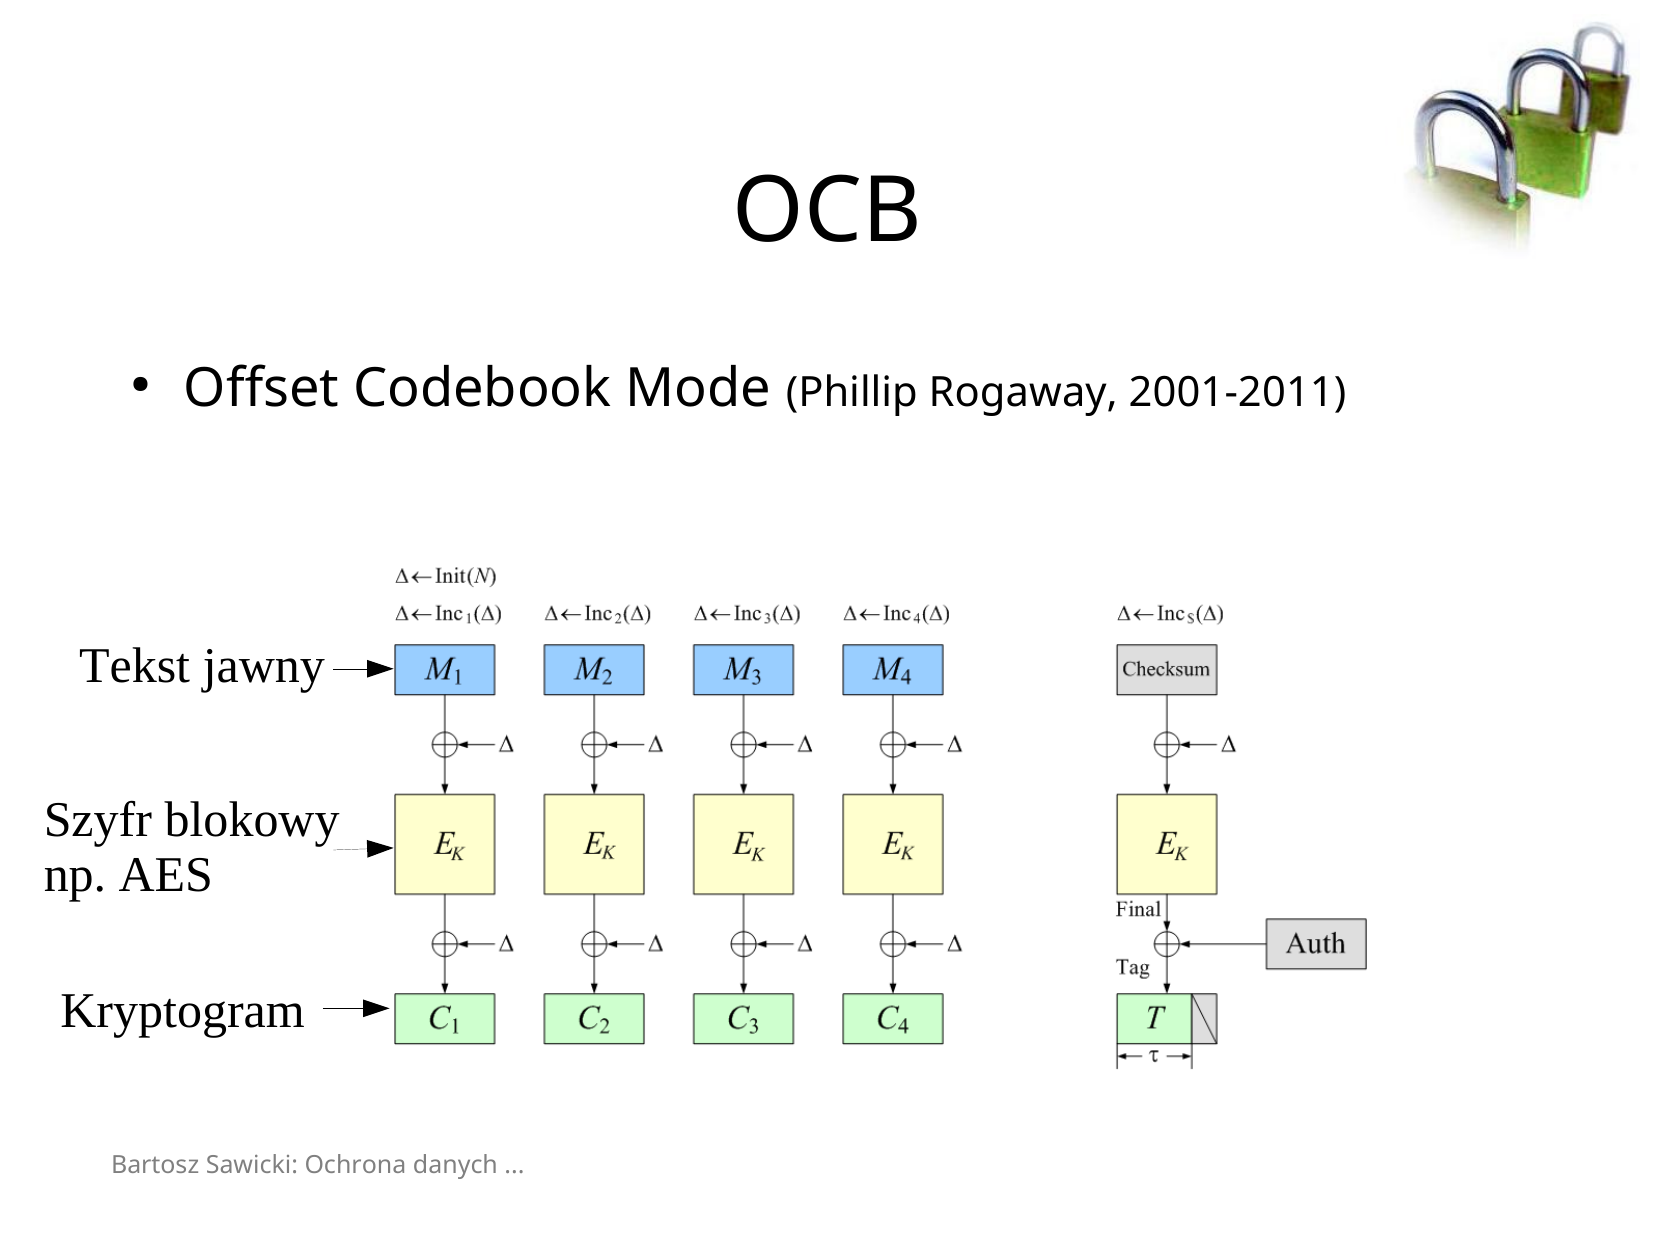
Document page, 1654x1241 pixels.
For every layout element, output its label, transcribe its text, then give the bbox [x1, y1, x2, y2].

text_box Tekst jawny [79, 637, 322, 694]
list Offset Codebook Mode (Phillip Rogaway, 2001-2011) [113, 348, 1526, 1168]
picture [394, 559, 1367, 1070]
picture [1385, 14, 1640, 266]
text_box Kryptogram [60, 983, 306, 1040]
title OCB [121, 102, 1534, 311]
text_box Szyfr blokowy np. AES [43, 791, 340, 904]
